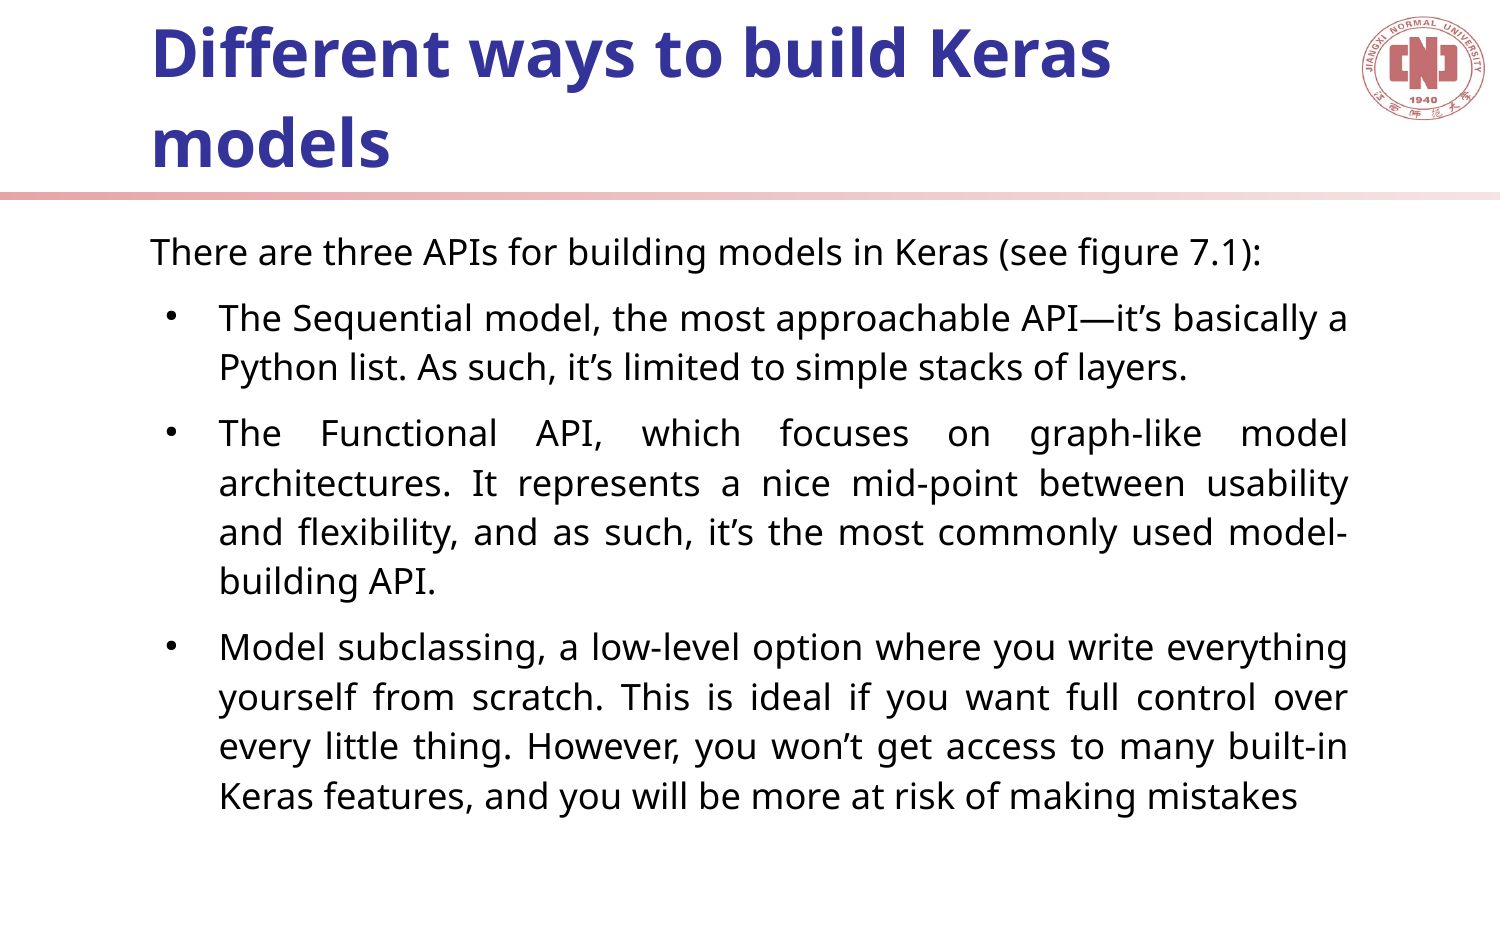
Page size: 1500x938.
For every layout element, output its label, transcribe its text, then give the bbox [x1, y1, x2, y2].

picture [1360, 15, 1486, 121]
list There are three APIs for building models in Keras (see figure 7.1): The Sequential model, the most approachable API—it’s basically a Python list. As such, it’s limited to simple stacks of layers. The Functional API, which focuses on graph-like model architectures. It represents a nice mid-point between usability and flexibility, and as such, it’s the most commonly used model-building API. Model subclassing, a low-level option where you write everything yourself from scratch. This is ideal if you want full control over every little thing. However, you won’t get access to many built-in Keras features, and you will be more at risk of making mistakes [150, 226, 1351, 853]
title Different ways to build Keras models [150, 112, 1351, 188]
